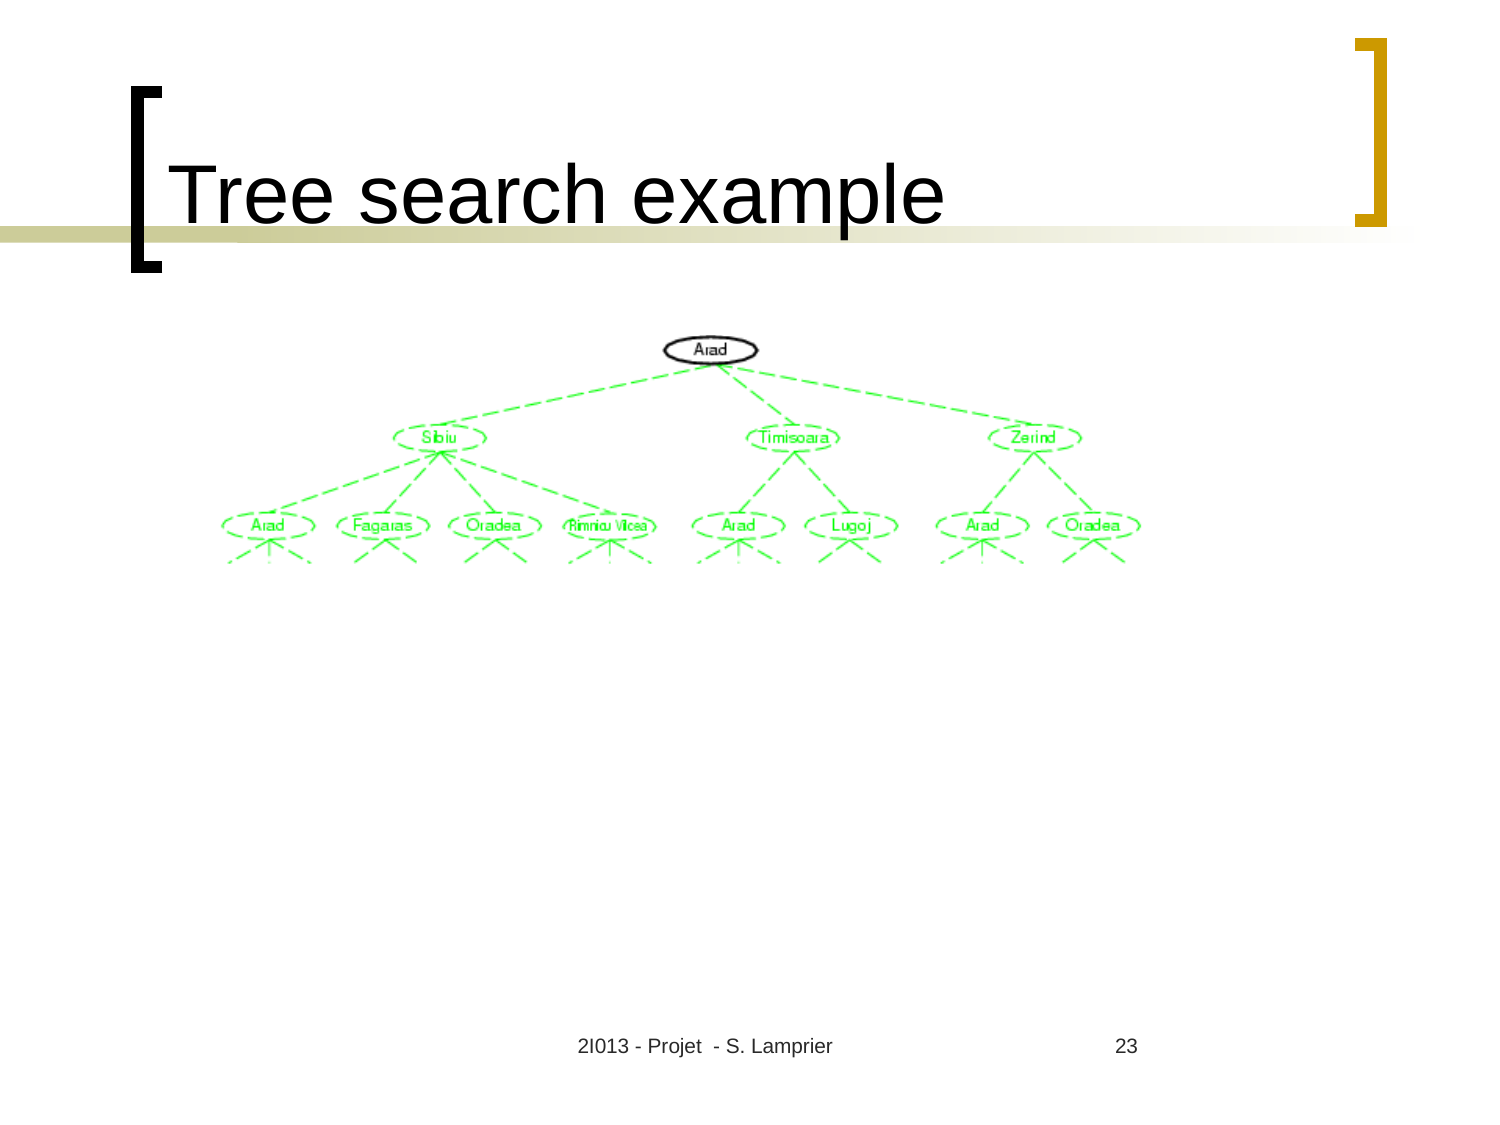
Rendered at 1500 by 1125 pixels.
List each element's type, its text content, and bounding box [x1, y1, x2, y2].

title Tree search example [152, 15, 1328, 248]
text_box 2I013 - Projet - S. Lamprier [562, 1024, 1038, 1100]
slide_number <numéro> [1100, 1025, 1413, 1100]
picture [212, 335, 1149, 600]
